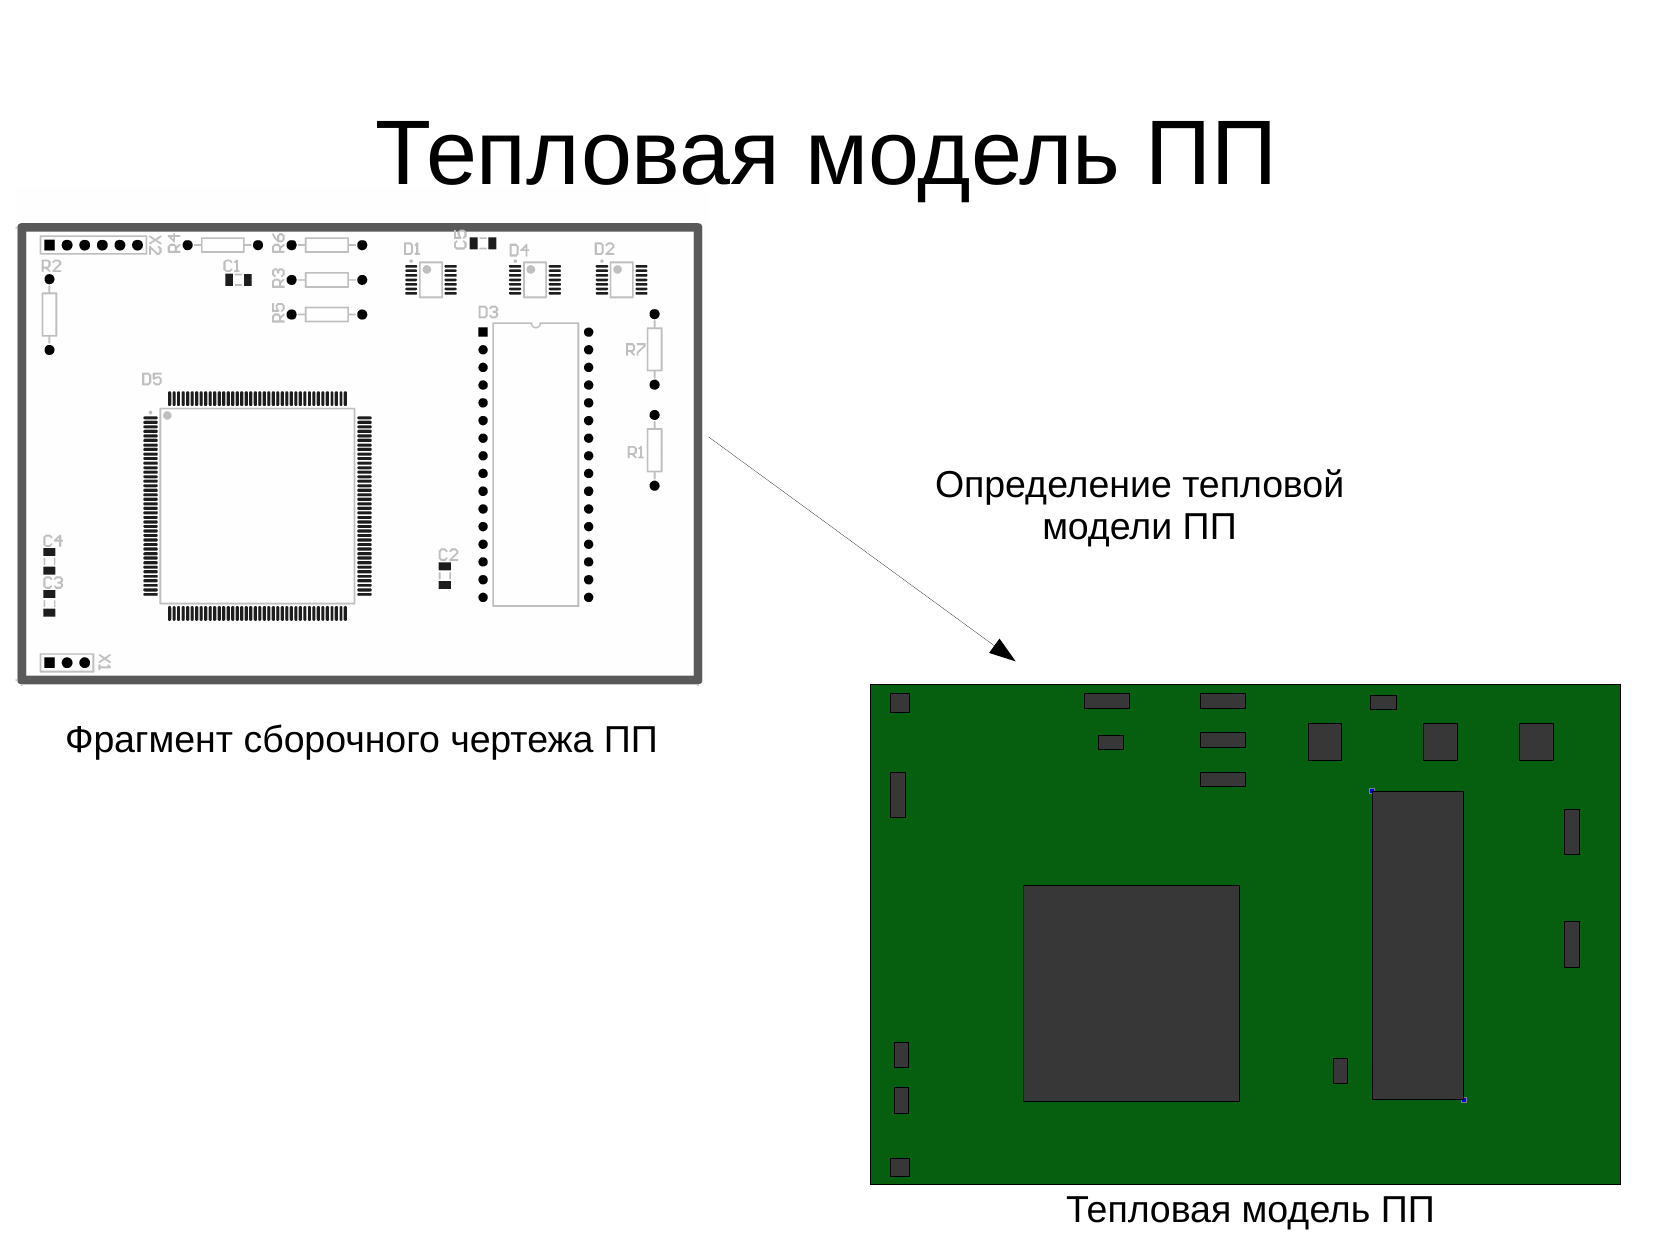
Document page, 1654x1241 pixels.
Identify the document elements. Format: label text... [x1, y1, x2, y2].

picture [15, 187, 709, 686]
text_box Тепловая модель ПП [1051, 1181, 1451, 1238]
title Тепловая модель ПП [82, 49, 1571, 257]
picture [850, 673, 1637, 1193]
text_box Определение тепловой модели ПП [874, 456, 1406, 556]
text_box Фрагмент сборочного чертежа ПП [50, 710, 674, 768]
